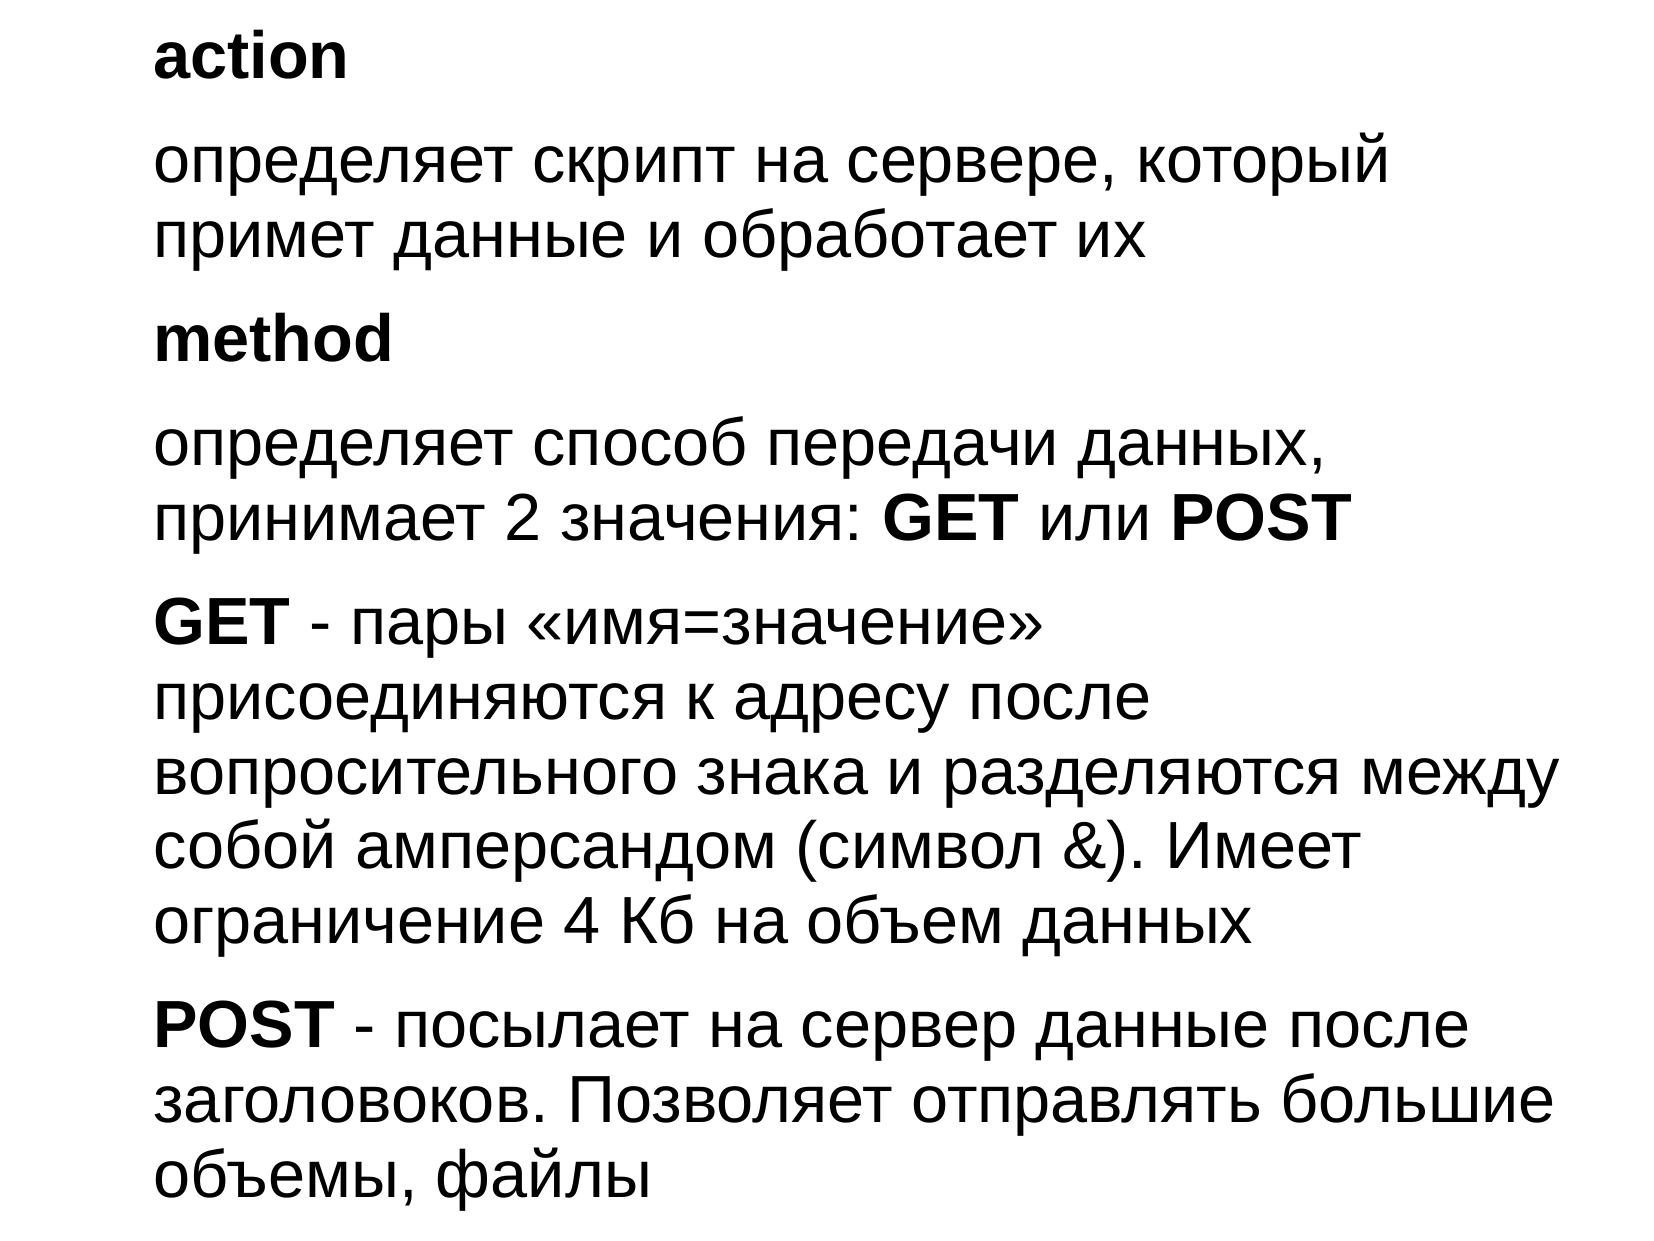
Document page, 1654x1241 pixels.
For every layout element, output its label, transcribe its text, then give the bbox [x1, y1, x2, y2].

list action определяет скрипт на сервере, который примет данные и обработает их method определяет способ передачи данных, принимает 2 значения: GET или POST GET - пары «имя=значение» присоединяются к адресу после вопросительного знака и разделяются между собой амперсандом (символ &). Имеет ограничение 4 Кб на объем данных POST - посылает на сервер данные после заголовоков. Позволяет отправлять большие объемы, файлы [82, 17, 1571, 1212]
